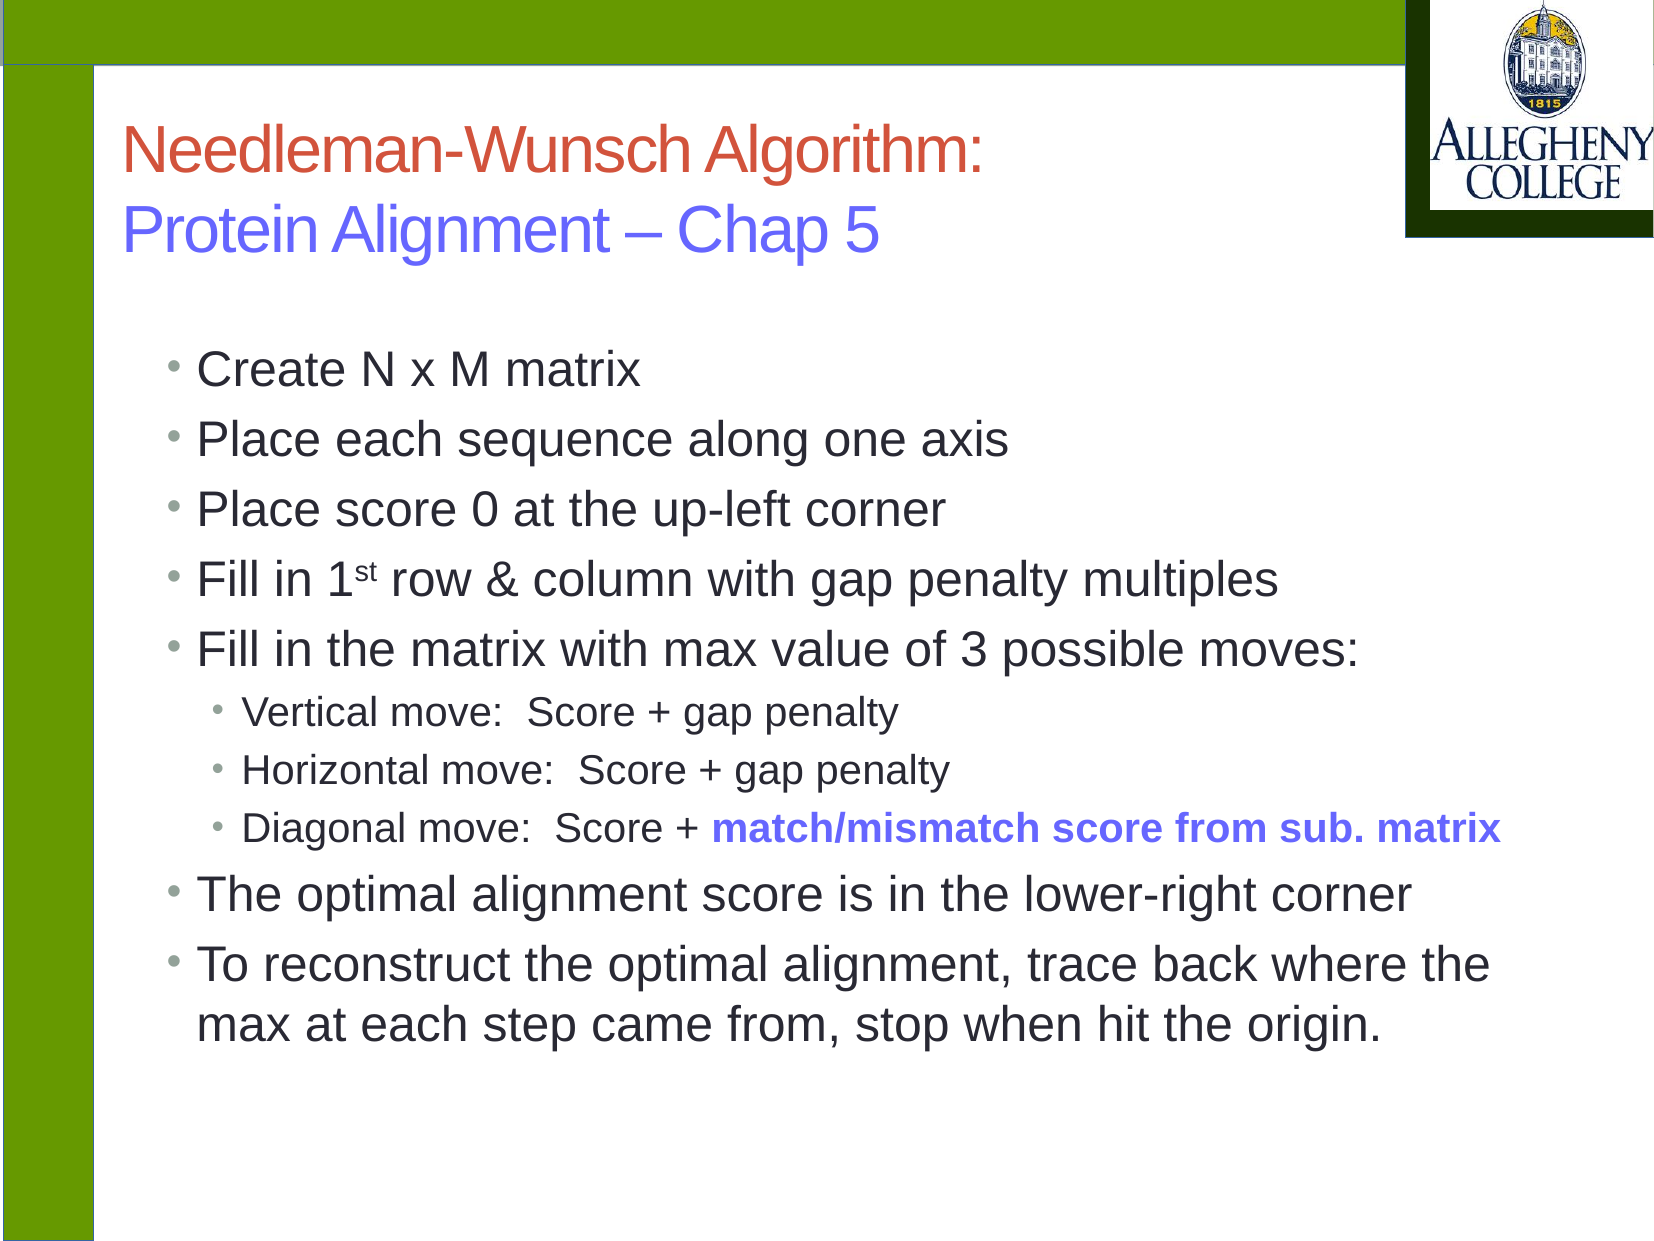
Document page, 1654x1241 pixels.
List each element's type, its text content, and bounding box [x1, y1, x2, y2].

list Create N x M matrix Place each sequence along one axis Place score 0 at the up-left corner Fill in 1st row & column with gap penalty multiples Fill in the matrix with max value of 3 possible moves: Vertical move: Score + gap penalty Horizontal move: Score + gap penalty Diagonal move: Score + match/mismatch score from sub. matrix The optimal alignment score is in the lower-right corner To reconstruct the optimal alignment, trace back where the max at each step came from, stop when hit the origin. [151, 328, 1561, 1225]
title Needleman-Wunsch Algorithm: Protein Alignment – Chap 5 [106, 96, 1595, 276]
picture [1430, 0, 1654, 210]
text_box [3, 0, 1654, 1241]
